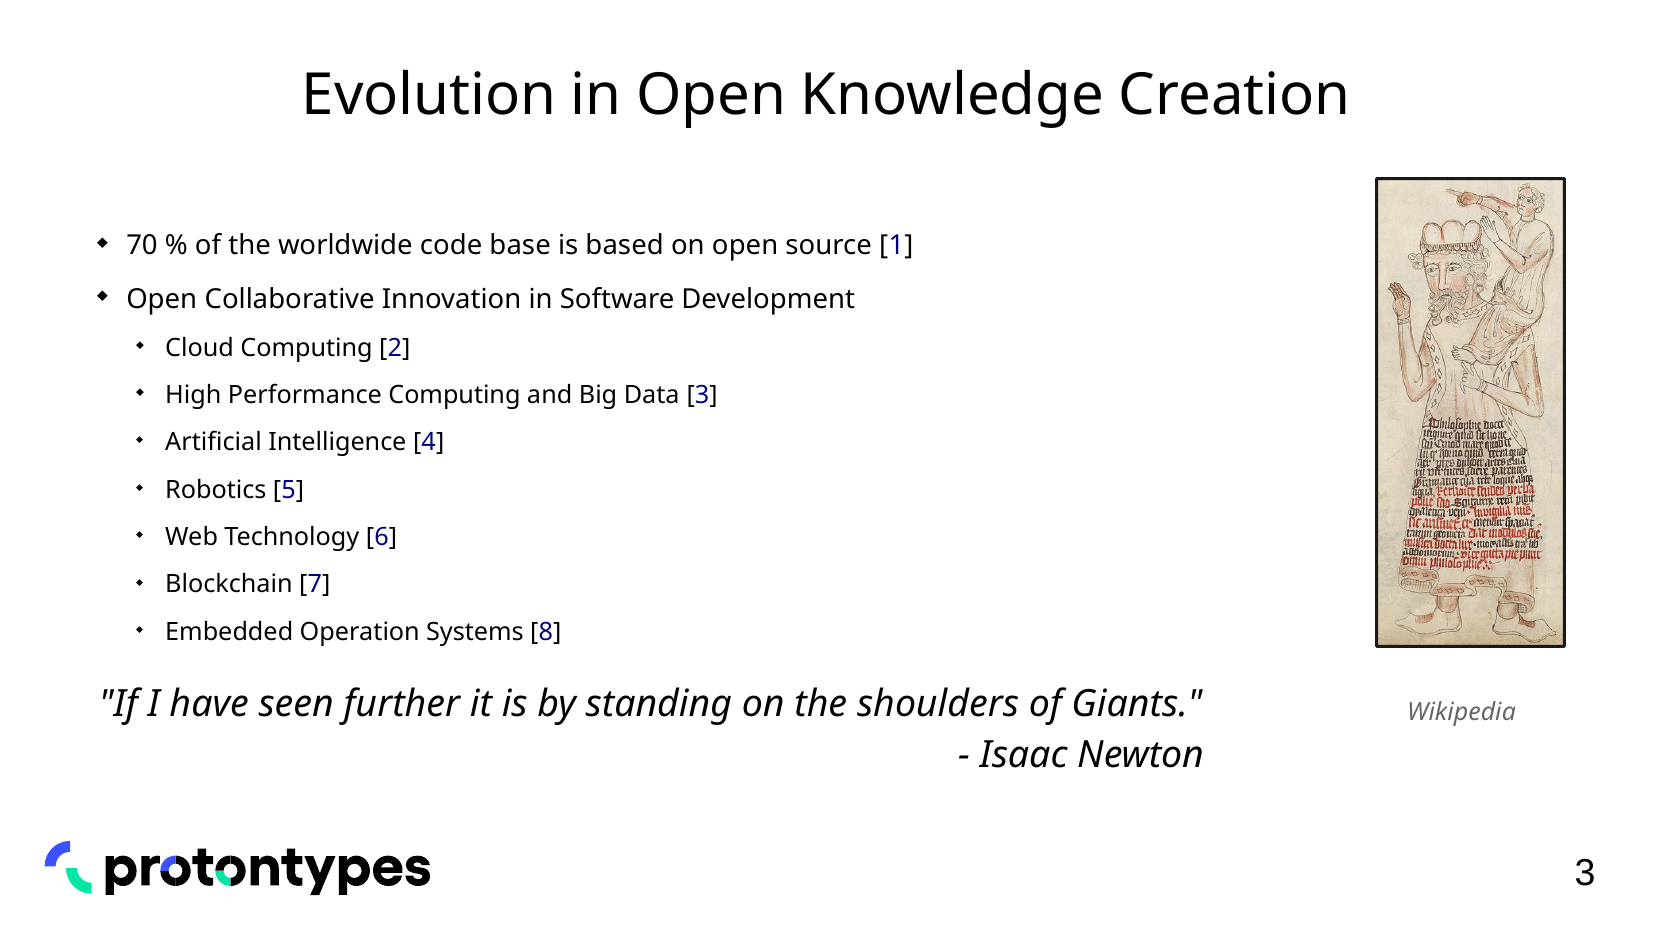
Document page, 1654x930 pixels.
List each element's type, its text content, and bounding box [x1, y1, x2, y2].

picture [1378, 180, 1563, 645]
list 70 % of the worldwide code base is based on open source [1] Open Collaborative Innovation in Software Development Cloud Computing [2] High Performance Computing and Big Data [3] Artificial Intelligence [4] Robotics [5] Web Technology [6] Blockchain [7] Embedded Operation Systems [8] [87, 225, 1576, 651]
text_box "If I have seen further it is by standing on the shoulders of Giants." - Isaac Newton [84, 668, 1374, 786]
title Evolution in Open Knowledge Creation [82, 24, 1571, 160]
text_box Wikipedia [1373, 685, 1551, 735]
